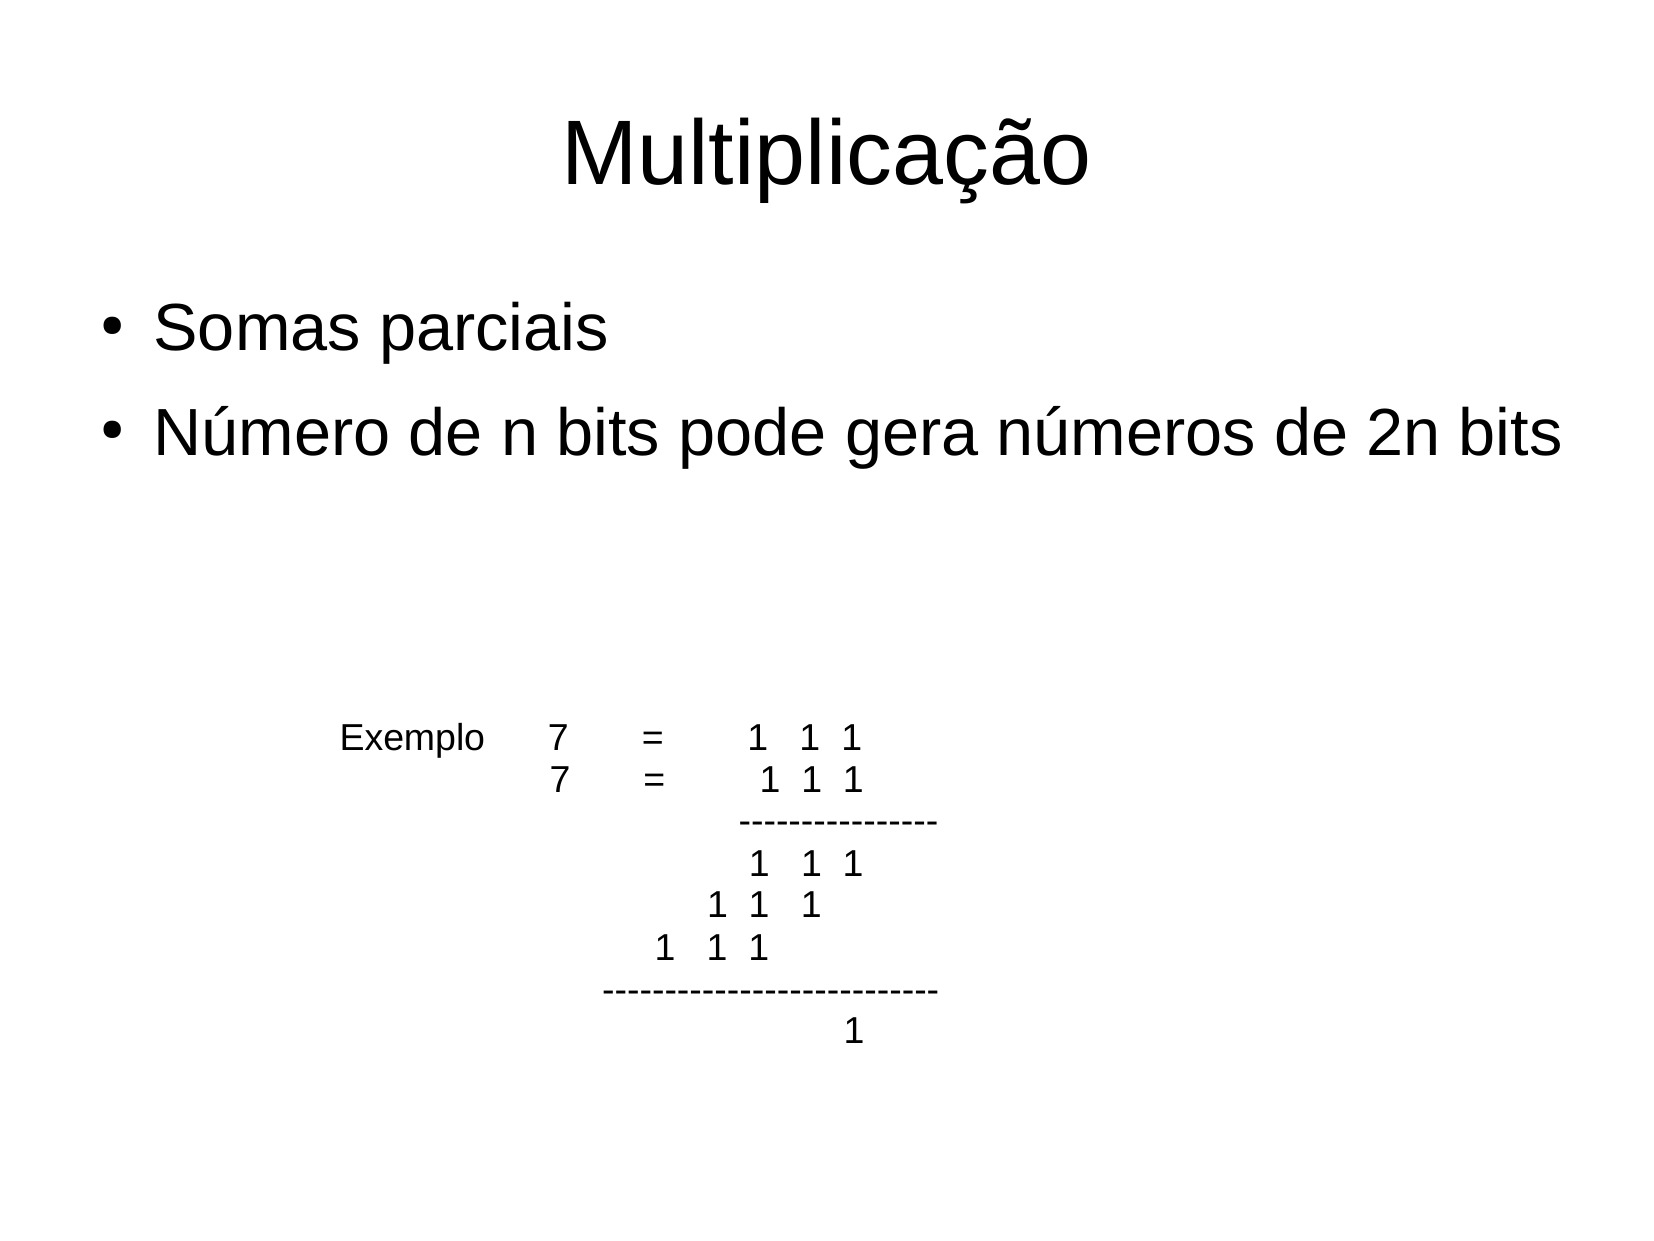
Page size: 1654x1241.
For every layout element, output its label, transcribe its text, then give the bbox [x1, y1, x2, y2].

list Somas parciais Número de n bits pode gera números de 2n bits [82, 290, 1571, 1109]
title Multiplicação [82, 49, 1571, 257]
text_box Exemplo 7 = 1 1 1 7 = 1 1 1 ---------------- 1 1 1 1 1 1 1 1 1 --------------------------- 1 [324, 708, 955, 1096]
